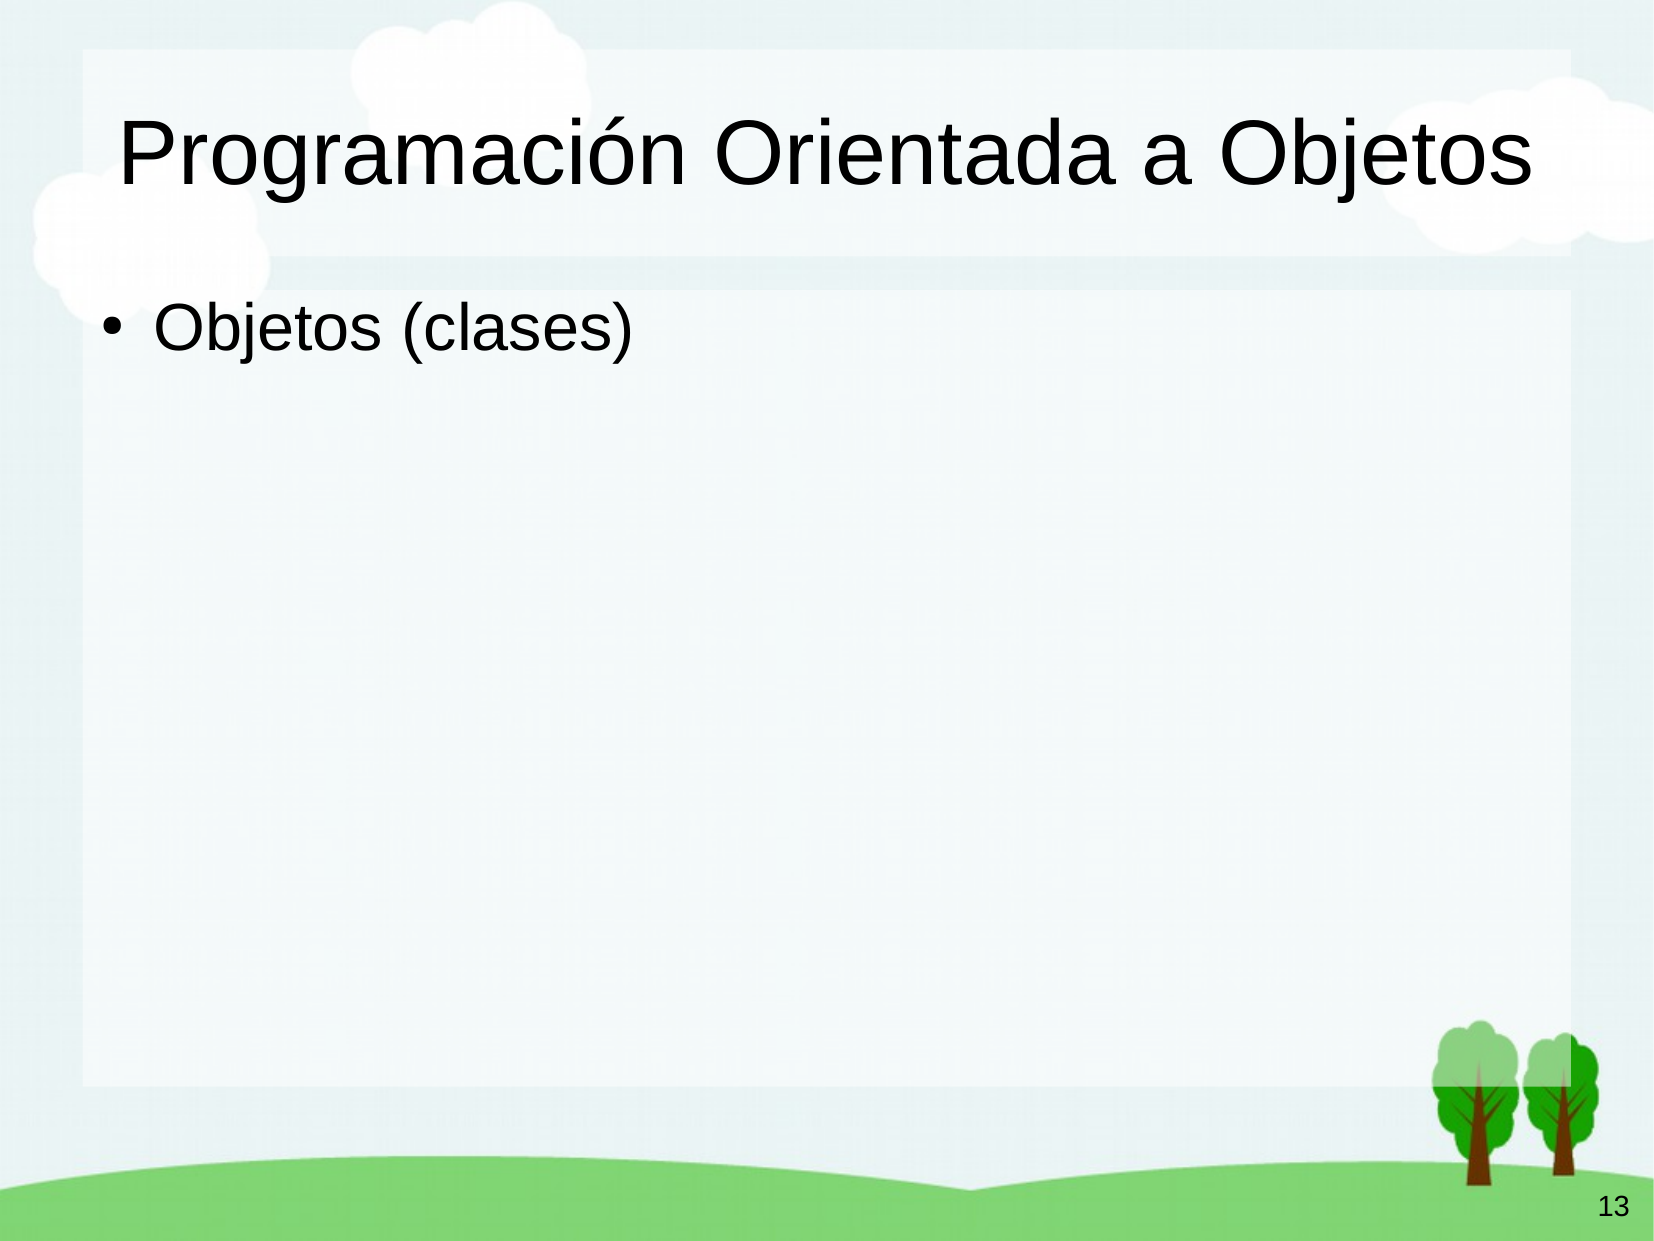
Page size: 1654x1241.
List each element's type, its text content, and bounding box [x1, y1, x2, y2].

list Objetos (clases) [82, 290, 1571, 1087]
picture [0, 0, 1654, 1241]
title Programación Orientada a Objetos [82, 49, 1571, 257]
